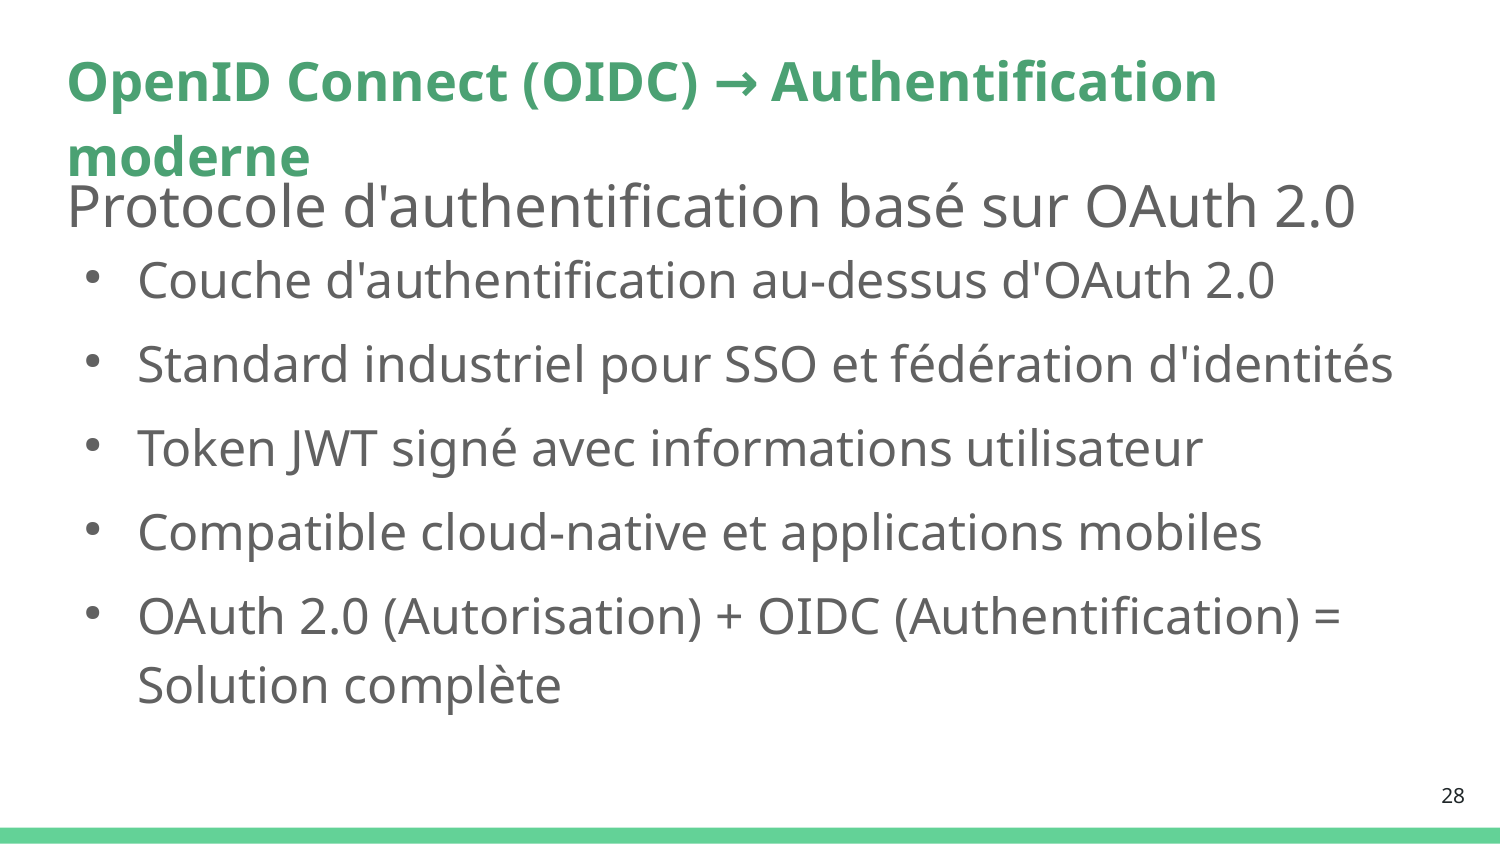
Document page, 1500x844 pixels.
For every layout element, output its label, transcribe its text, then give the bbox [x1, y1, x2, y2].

title OpenID Connect (OIDC) → Authentification moderne [51, 23, 1477, 117]
list Protocole d'authentification basé sur OAuth 2.0 Couche d'authentification au-dessus d'OAuth 2.0 Standard industriel pour SSO et fédération d'identités Token JWT signé avec informations utilisateur Compatible cloud-native et applications mobiles OAuth 2.0 (Autorisation) + OIDC (Authentification) = Solution complète [51, 144, 1449, 812]
slide_number <numéro> [1389, 764, 1480, 830]
